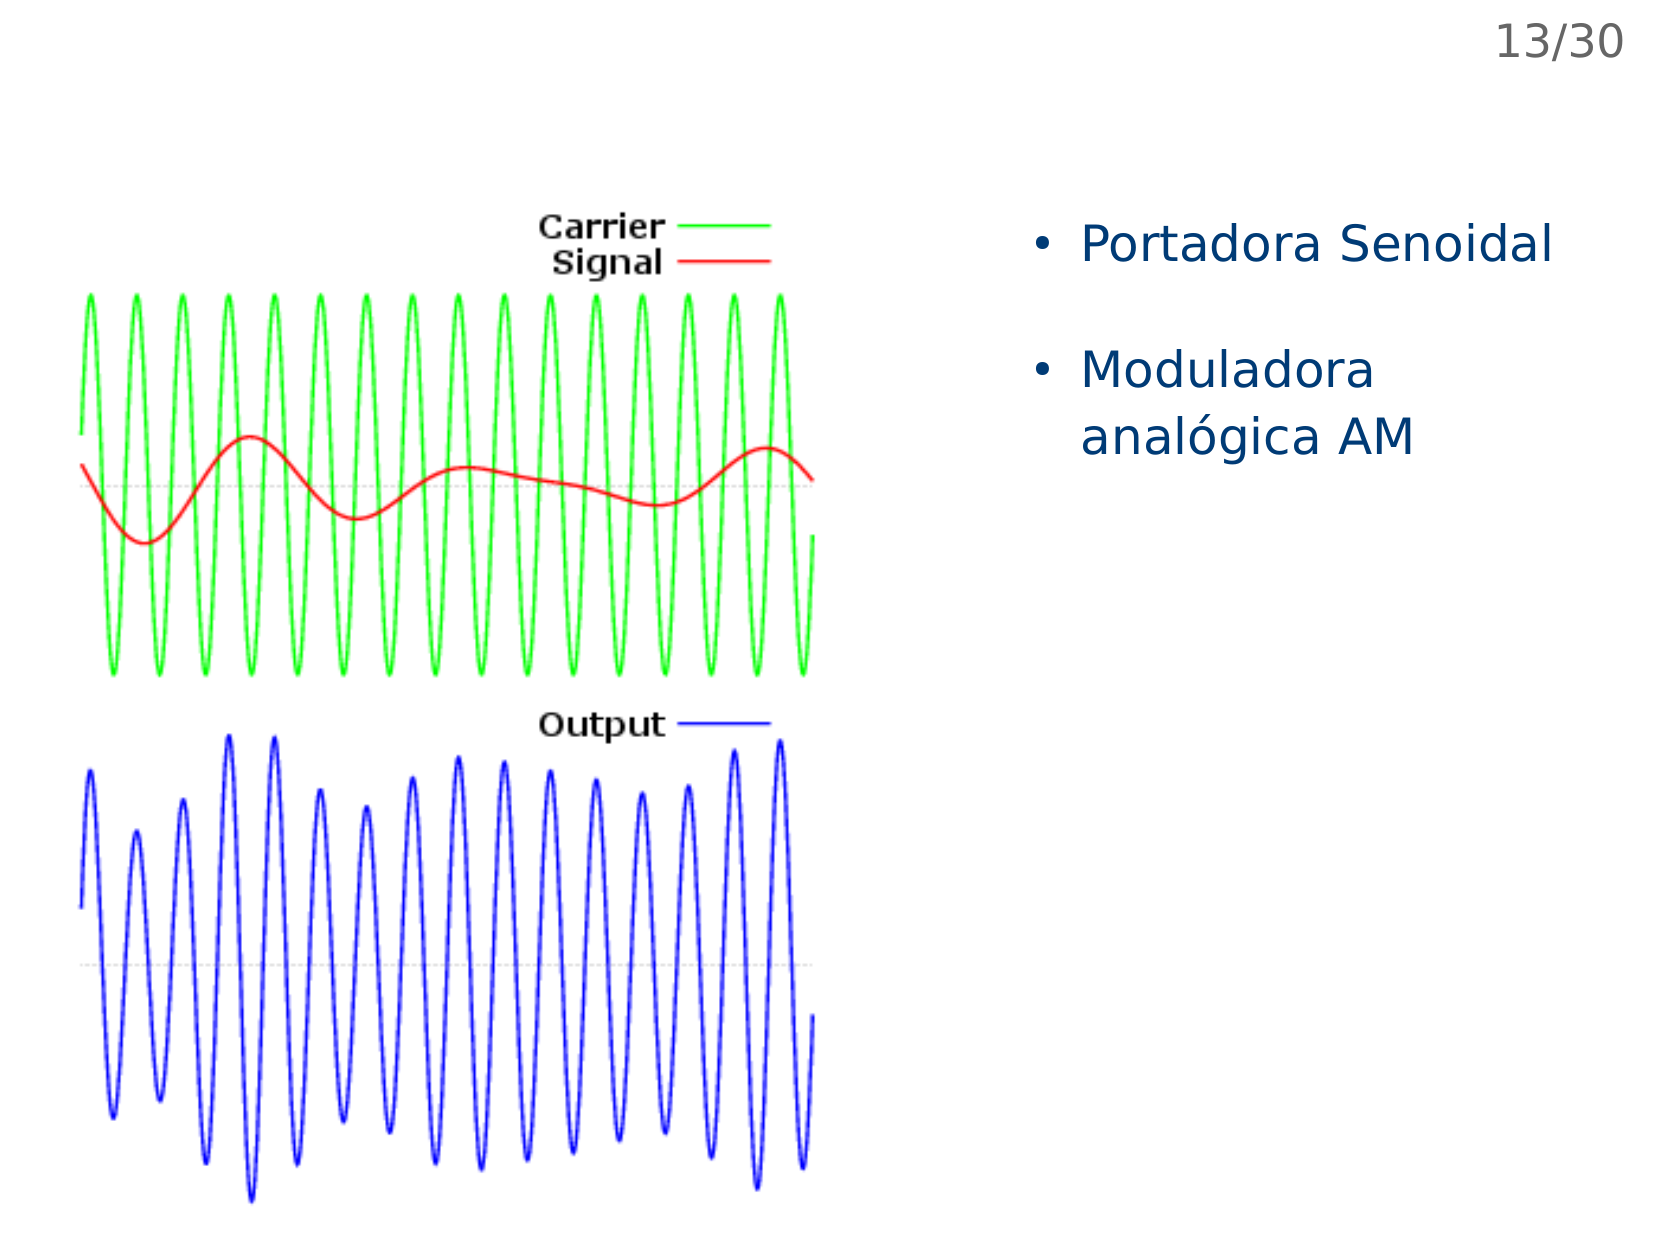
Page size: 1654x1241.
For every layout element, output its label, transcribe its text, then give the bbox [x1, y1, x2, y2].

picture [69, 206, 827, 1211]
list Portadora Senoidal Moduladora analógica AM [1033, 206, 1595, 1211]
